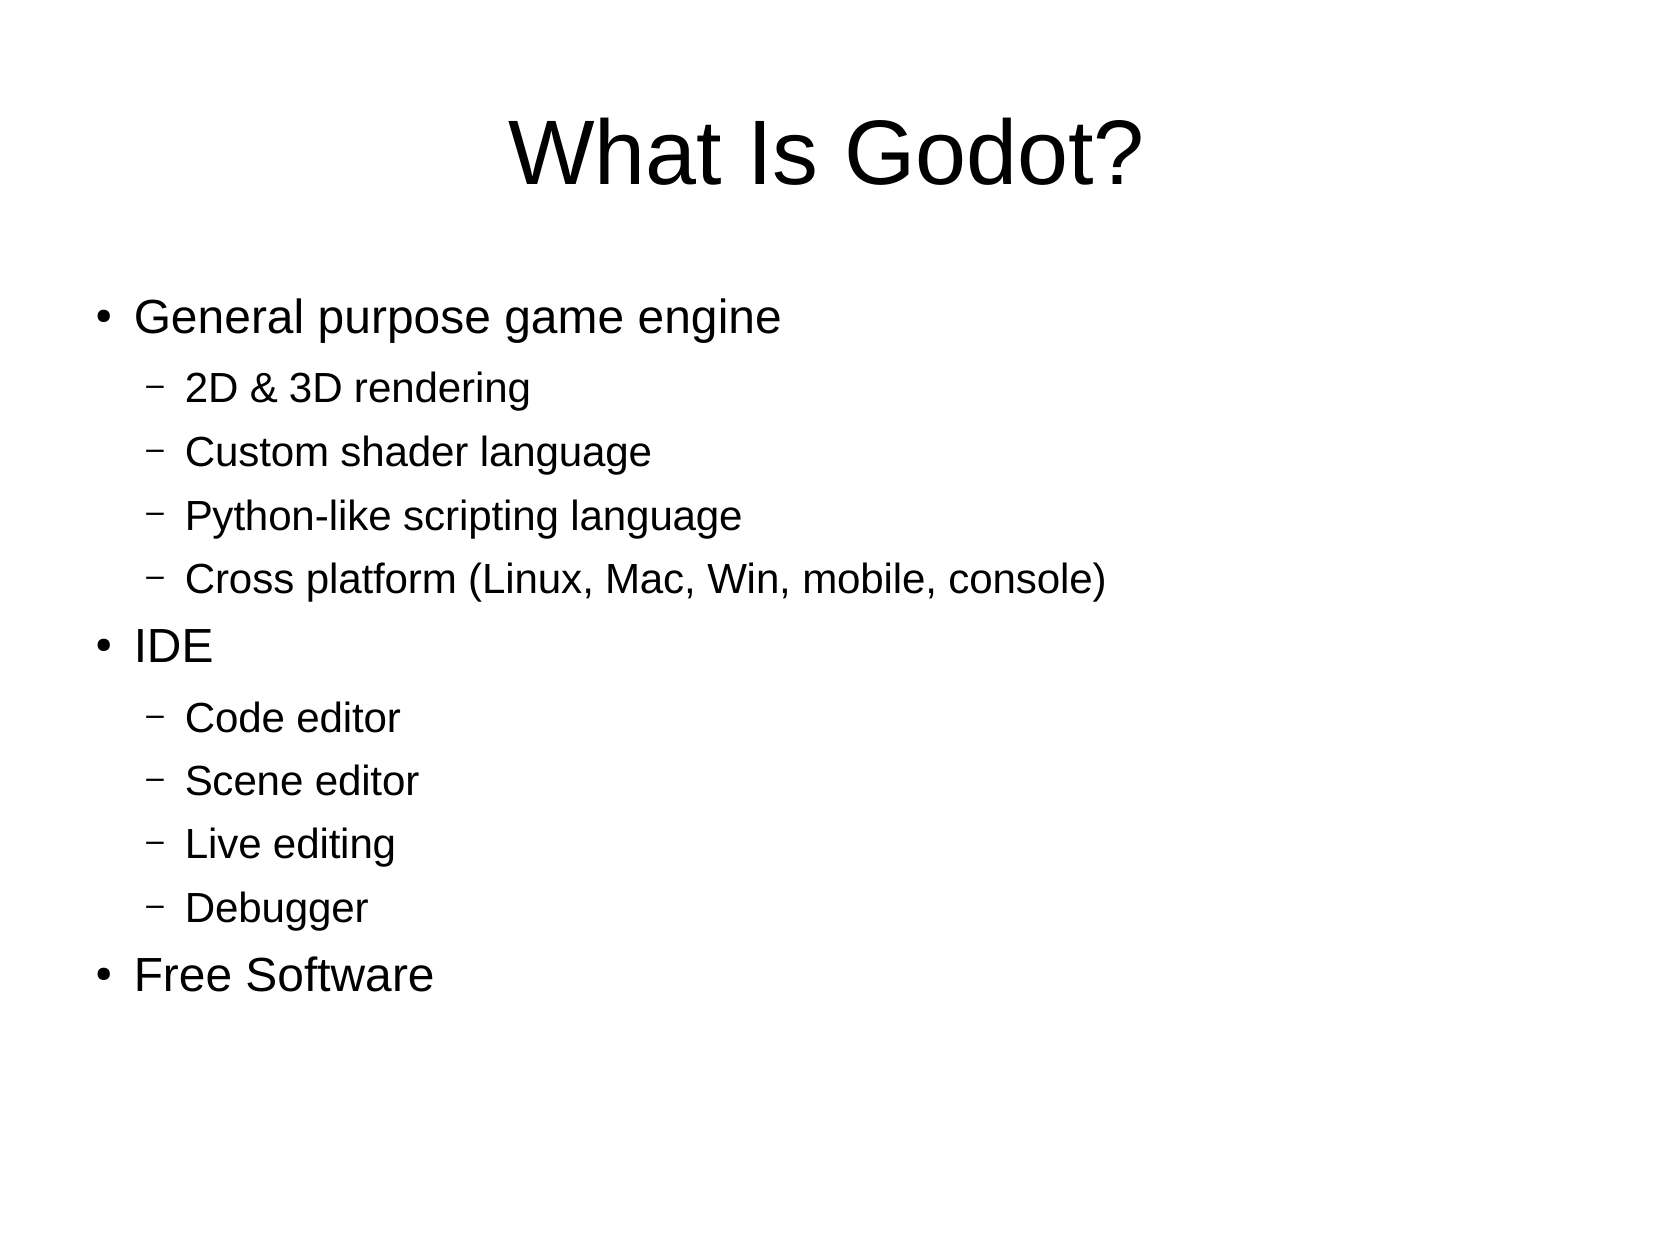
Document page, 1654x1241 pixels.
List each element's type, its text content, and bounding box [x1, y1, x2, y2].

title What Is Godot? [82, 49, 1571, 257]
list General purpose game engine 2D & 3D rendering Custom shader language Python-like scripting language Cross platform (Linux, Mac, Win, mobile, console) IDE Code editor Scene editor Live editing Debugger Free Software [82, 290, 1571, 1010]
